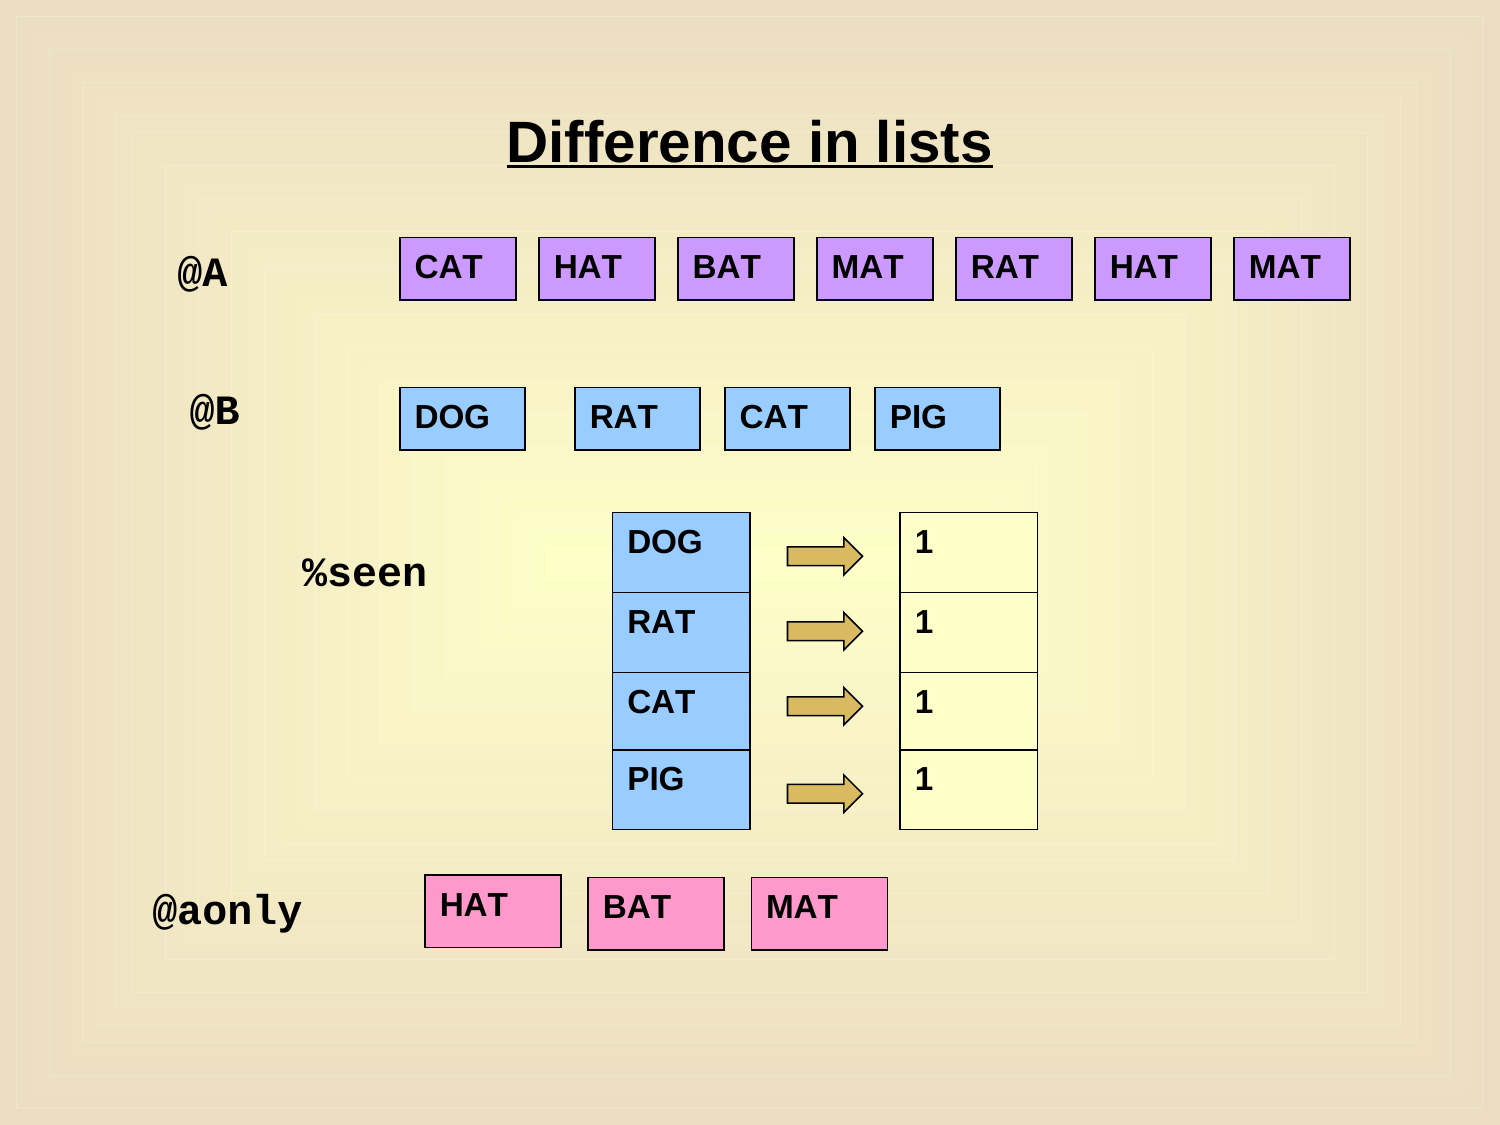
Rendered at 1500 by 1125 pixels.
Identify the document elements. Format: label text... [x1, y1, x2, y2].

text_box %seen [287, 537, 488, 604]
text_box MAT [751, 877, 888, 950]
text_box RAT [574, 387, 700, 451]
text_box CAT [724, 387, 850, 451]
text_box CAT [399, 237, 516, 300]
text_box MAT [1234, 237, 1351, 300]
text_box [787, 687, 863, 726]
text_box @aonly [137, 875, 363, 941]
text_box [787, 774, 863, 813]
text_box 1 [900, 672, 1038, 749]
text_box @B [174, 375, 313, 441]
text_box BAT [588, 877, 725, 951]
text_box @A [162, 237, 301, 304]
text_box MAT [816, 237, 933, 300]
text_box [787, 612, 863, 651]
text_box 1 [900, 512, 1038, 592]
text_box HAT [1095, 237, 1211, 301]
text_box DOG [399, 387, 526, 451]
text_box 1 [900, 749, 1038, 830]
text_box 1 [900, 592, 1038, 672]
text_box RAT [612, 592, 751, 672]
text_box RAT [955, 237, 1072, 301]
text_box DOG [612, 512, 751, 592]
text_box PIG [874, 387, 1000, 451]
text_box PIG [612, 749, 751, 830]
text_box CAT [612, 672, 751, 749]
title Difference in lists [75, 45, 1426, 233]
text_box BAT [678, 237, 794, 301]
text_box [787, 537, 863, 576]
text_box HAT [538, 237, 655, 301]
text_box HAT [424, 874, 562, 948]
